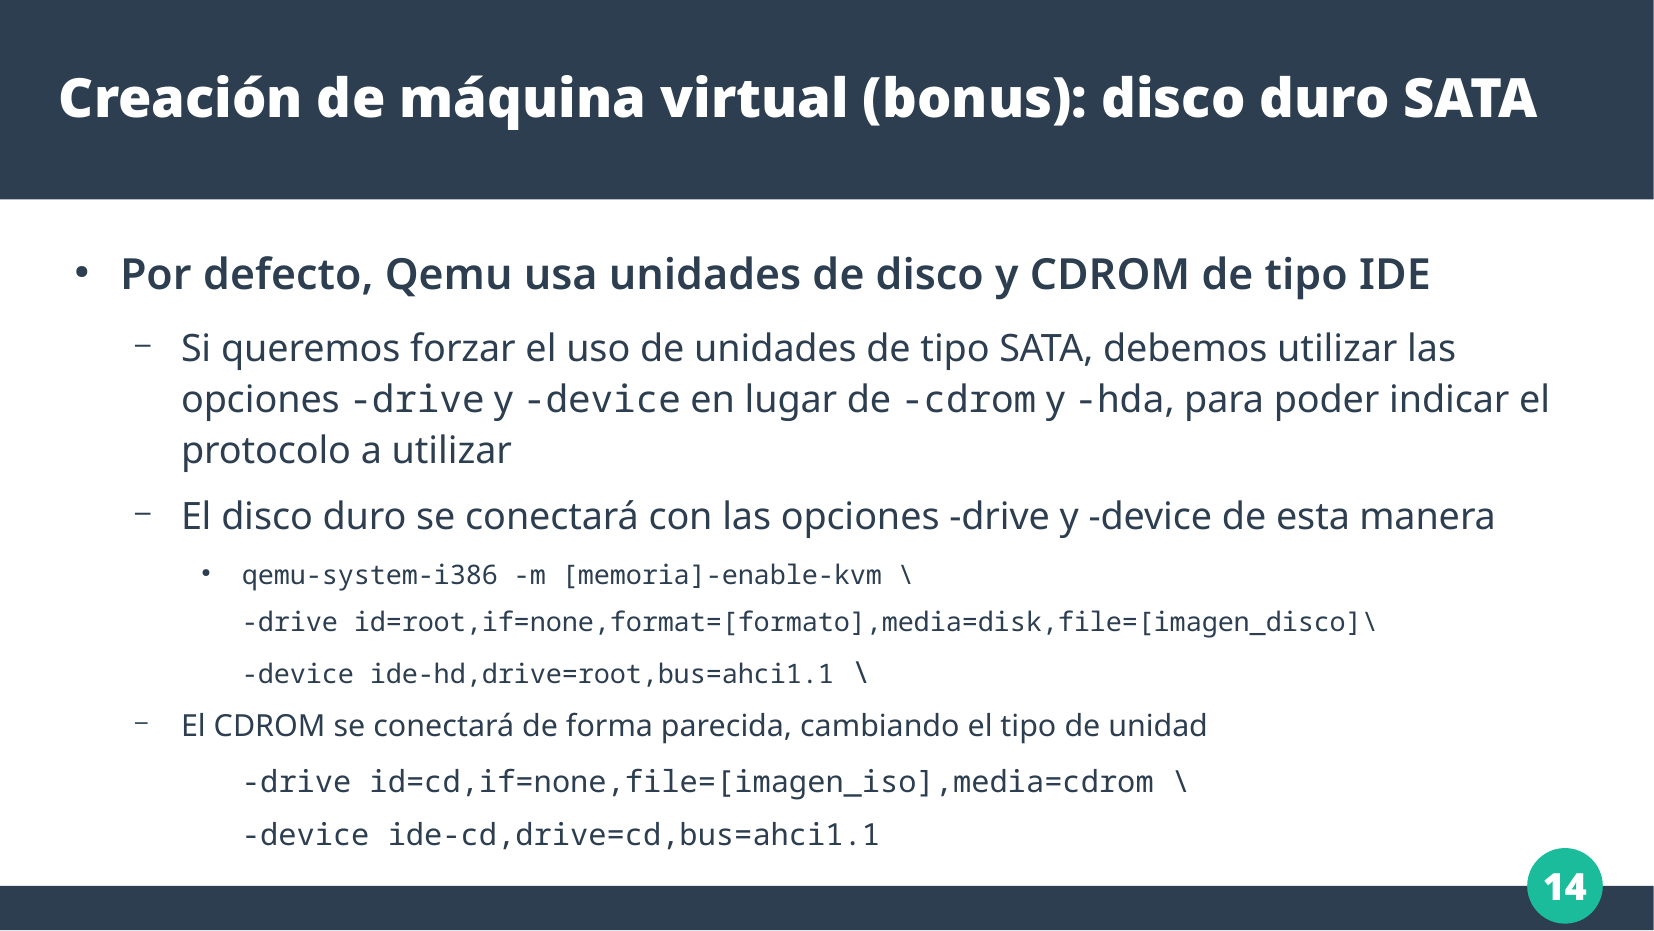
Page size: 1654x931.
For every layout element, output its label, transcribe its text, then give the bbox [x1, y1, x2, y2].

title Creación de máquina virtual (bonus): disco duro SATA [59, 37, 1595, 155]
list Por defecto, Qemu usa unidades de disco y CDROM de tipo IDE Si queremos forzar el uso de unidades de tipo SATA, debemos utilizar las opciones -drive y -device en lugar de -cdrom y -hda, para poder indicar el protocolo a utilizar El disco duro se conectará con las opciones -drive y -device de esta manera qemu-system-i386 -m [memoria]-enable-kvm \ -drive id=root,if=none,format=[formato],media=disk,file=[imagen_disco]\ -device ide-hd,drive=root,bus=ahci1.1 \ El CDROM se conectará de forma parecida, cambiando el tipo de unidad -drive id=cd,if=none,file=[imagen_iso],media=cdrom \ -device ide-cd,drive=cd,bus=ahci1.1 [59, 243, 1595, 864]
